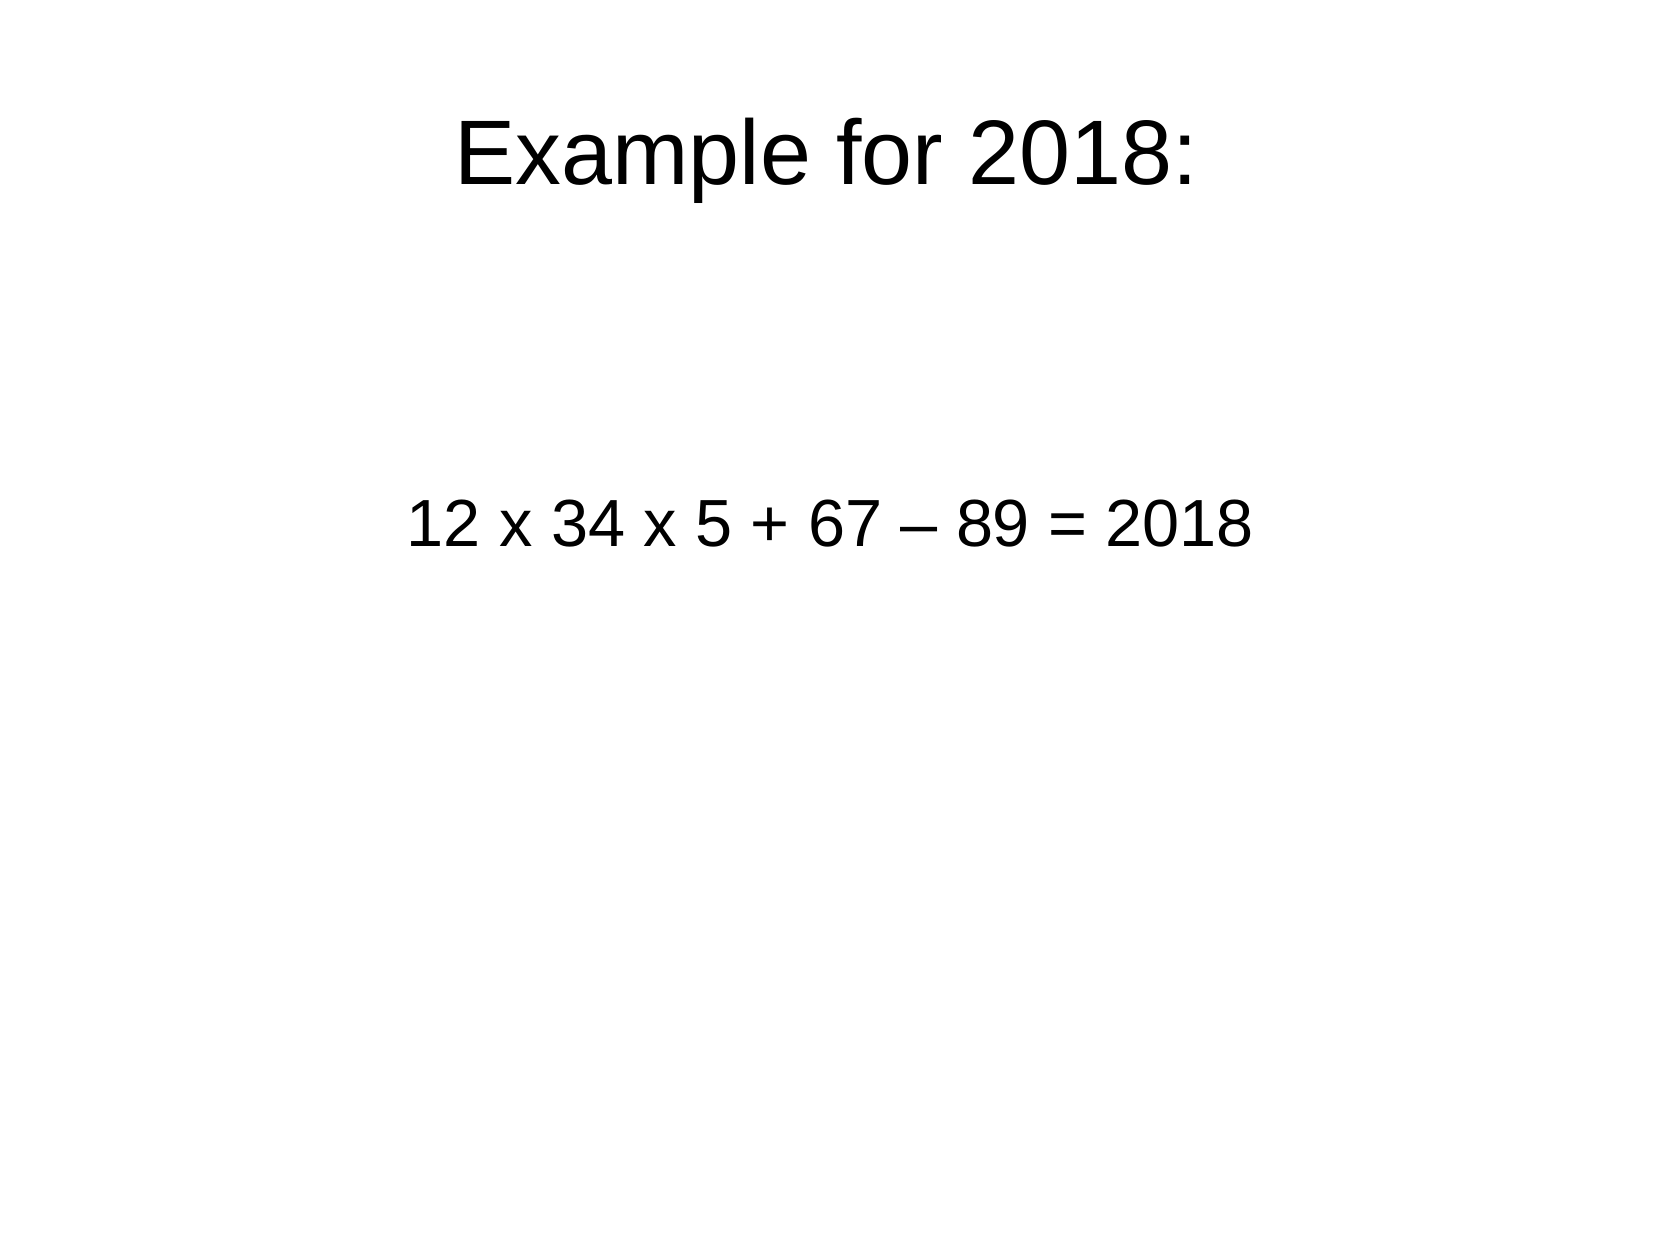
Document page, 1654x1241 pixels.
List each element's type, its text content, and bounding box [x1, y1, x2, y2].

subtitle 12 x 34 x 5 + 67 – 89 = 2018 [86, 335, 1576, 713]
title Example for 2018: [82, 56, 1571, 250]
